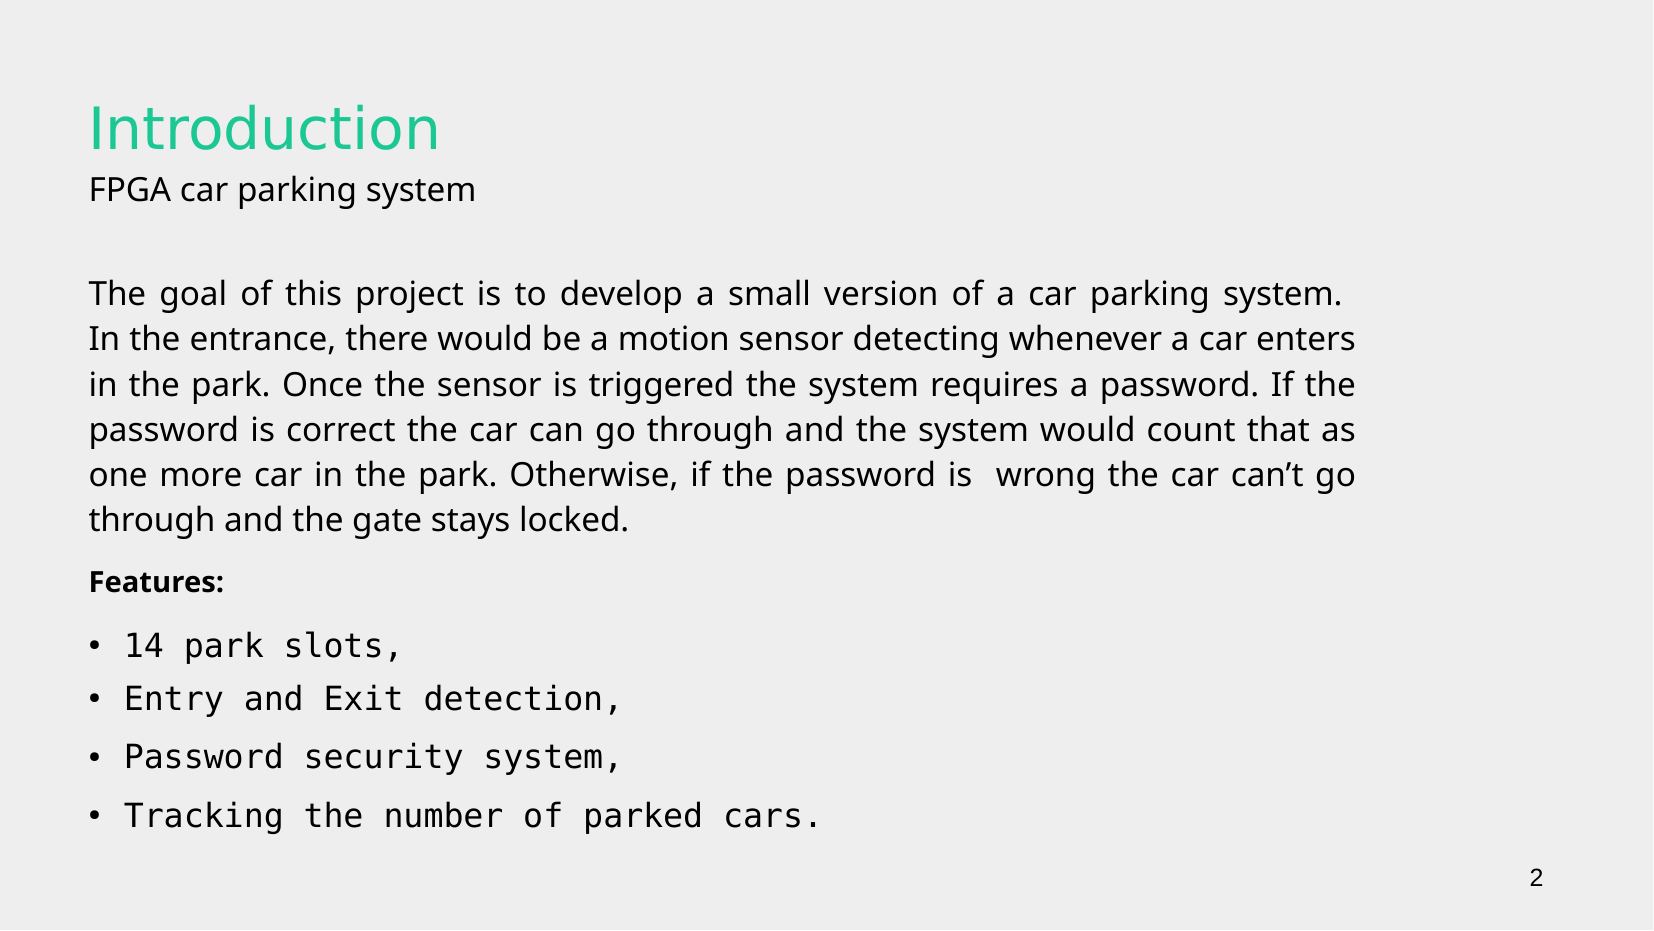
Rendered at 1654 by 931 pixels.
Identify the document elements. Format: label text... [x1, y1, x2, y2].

title 14 park slots, [88, 626, 1359, 679]
title Entry and Exit detection, [88, 679, 1359, 738]
title The goal of this project is to develop a small version of a car parking system. In the entrance, there would be a motion sensor detecting whenever a car enters in the park. Once the sensor is triggered the system requires a password. If the password is correct the car can go through and the system would count that as one more car in the park. Otherwise, if the password is wrong the car can’t go through and the gate stays locked. [88, 258, 1359, 554]
title Features: [88, 561, 1359, 626]
text_box <number> [1519, 856, 1654, 927]
title Introduction [88, 51, 975, 207]
title Tracking the number of parked cars. [88, 797, 1359, 857]
title Password security system, [88, 738, 1359, 797]
title FPGA car parking system [88, 110, 532, 258]
